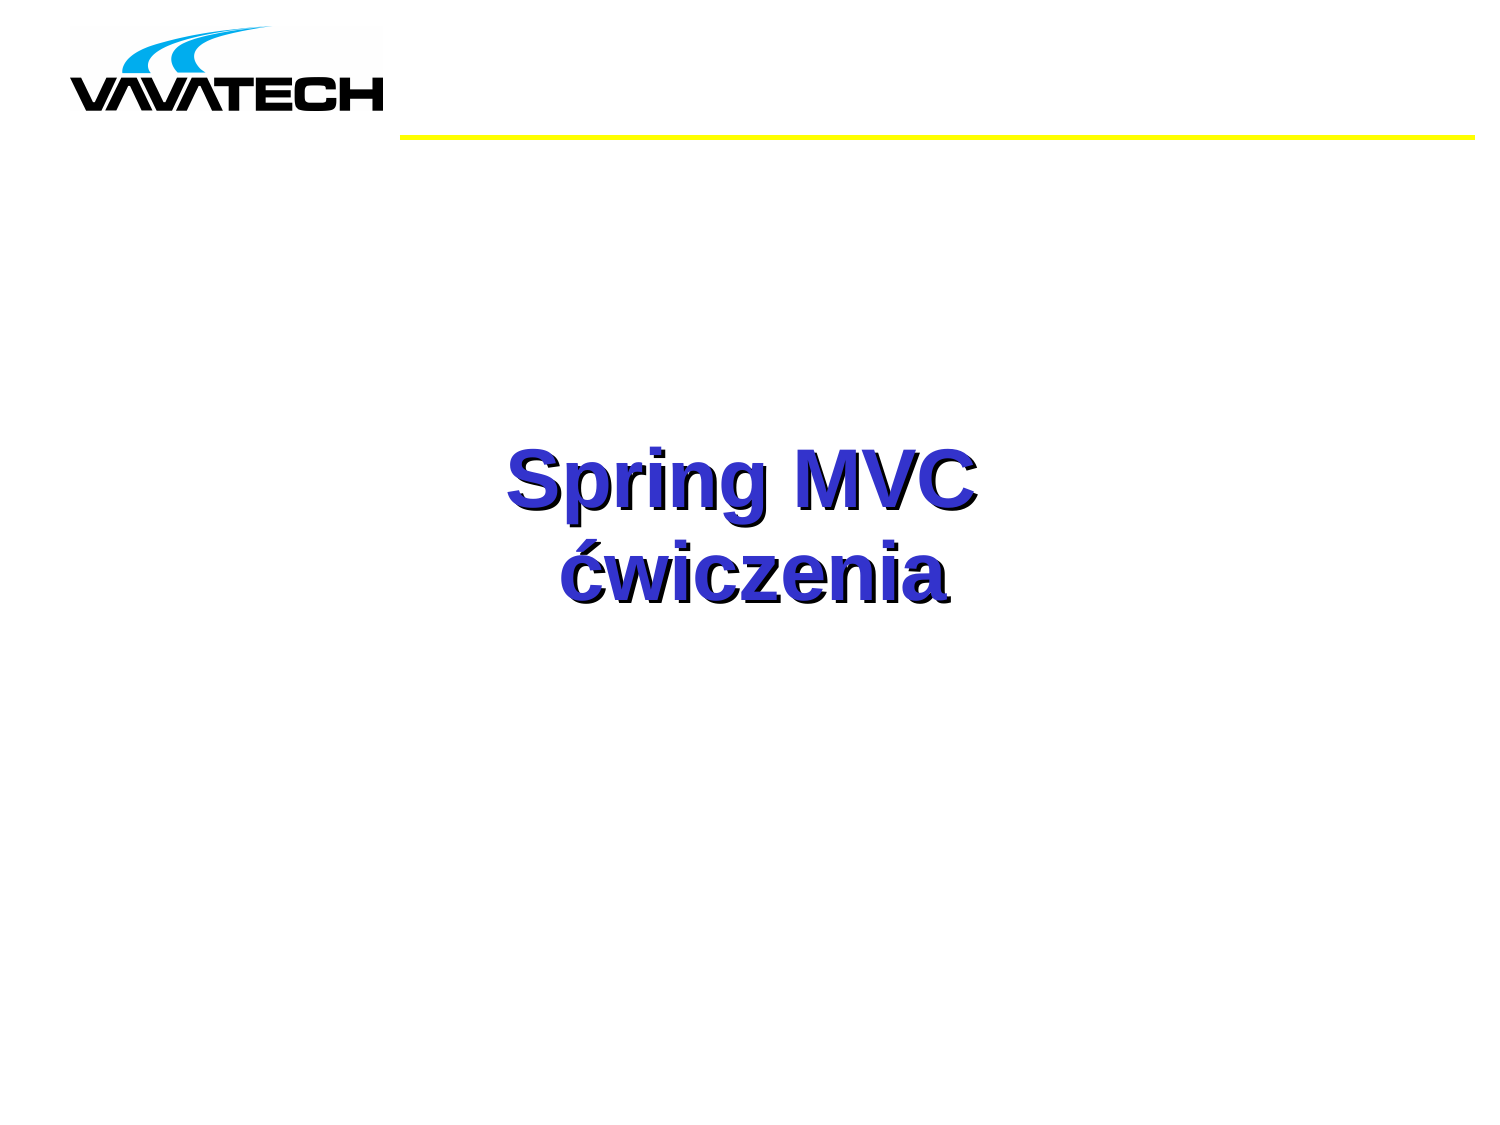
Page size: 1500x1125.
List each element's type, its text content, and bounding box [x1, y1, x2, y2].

picture [70, 26, 383, 111]
title Spring MVC ćwiczenia [265, 423, 1241, 626]
